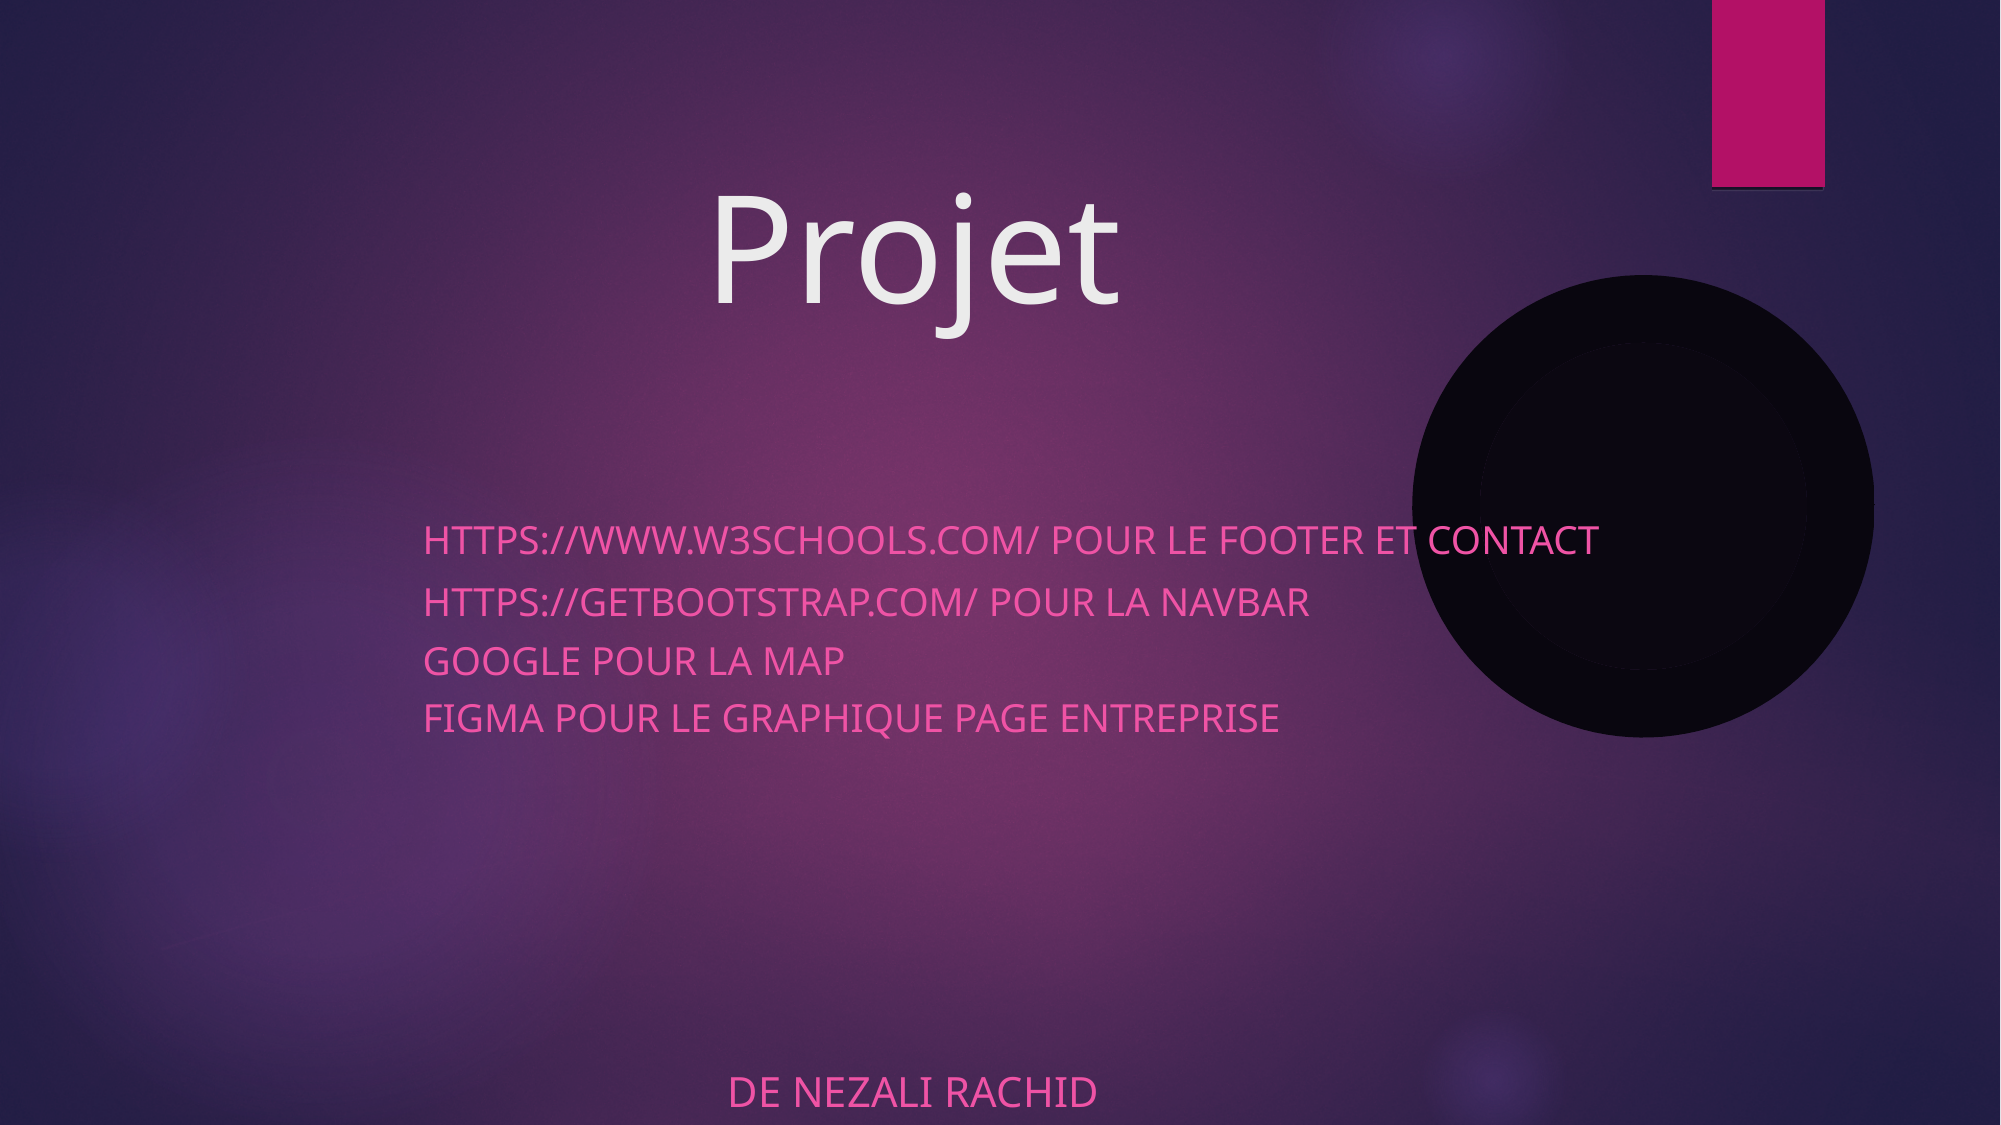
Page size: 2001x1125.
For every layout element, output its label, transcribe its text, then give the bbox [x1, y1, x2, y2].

text_box https://www.w3schools.com/ pour le footer et contact https://getbootstrap.com/ pour la navbar Google pour la map Figma pour le graphique page entreprise [407, 513, 1876, 748]
title Projet [189, 120, 1638, 342]
subtitle De nezali rachid [685, 1058, 1142, 1125]
